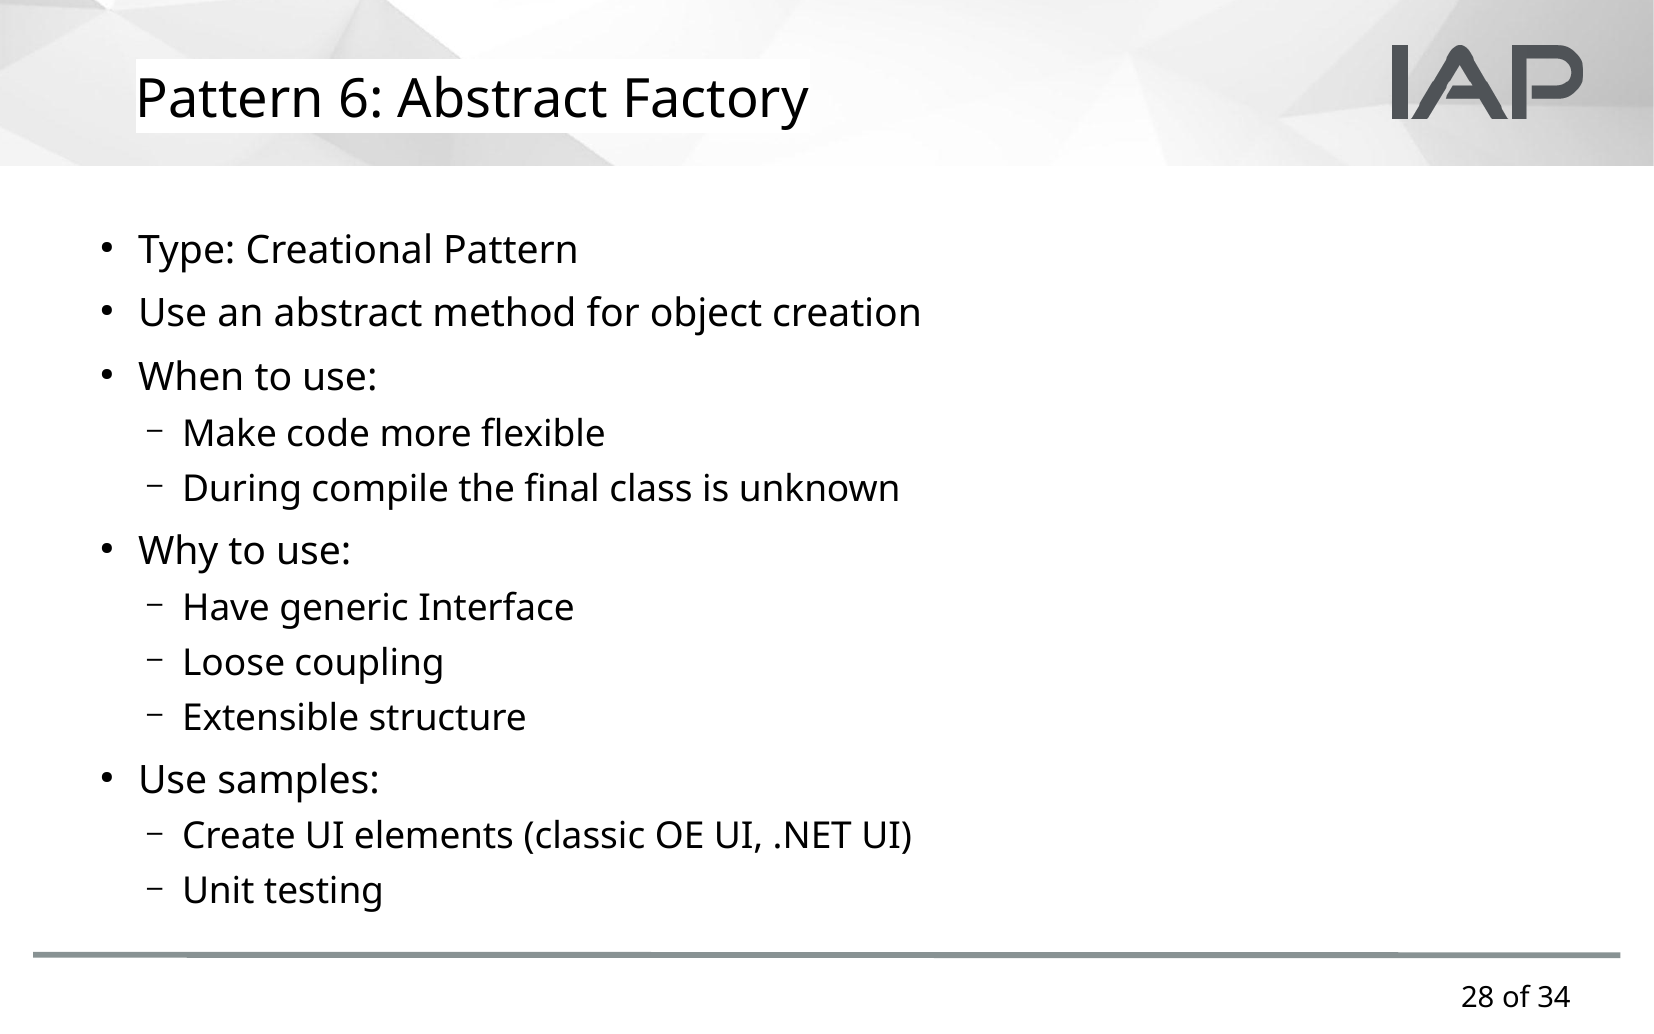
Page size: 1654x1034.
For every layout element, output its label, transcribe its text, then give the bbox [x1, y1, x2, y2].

list Type: Creational Pattern Use an abstract method for object creation When to use: Make code more flexible During compile the final class is unknown Why to use: Have generic Interface Loose coupling Extensible structure Use samples: Create UI elements (classic OE UI, .NET UI) Unit testing [82, 221, 1571, 916]
title Pattern 6: Abstract Factory [135, 41, 1264, 152]
picture [0, 0, 1654, 166]
